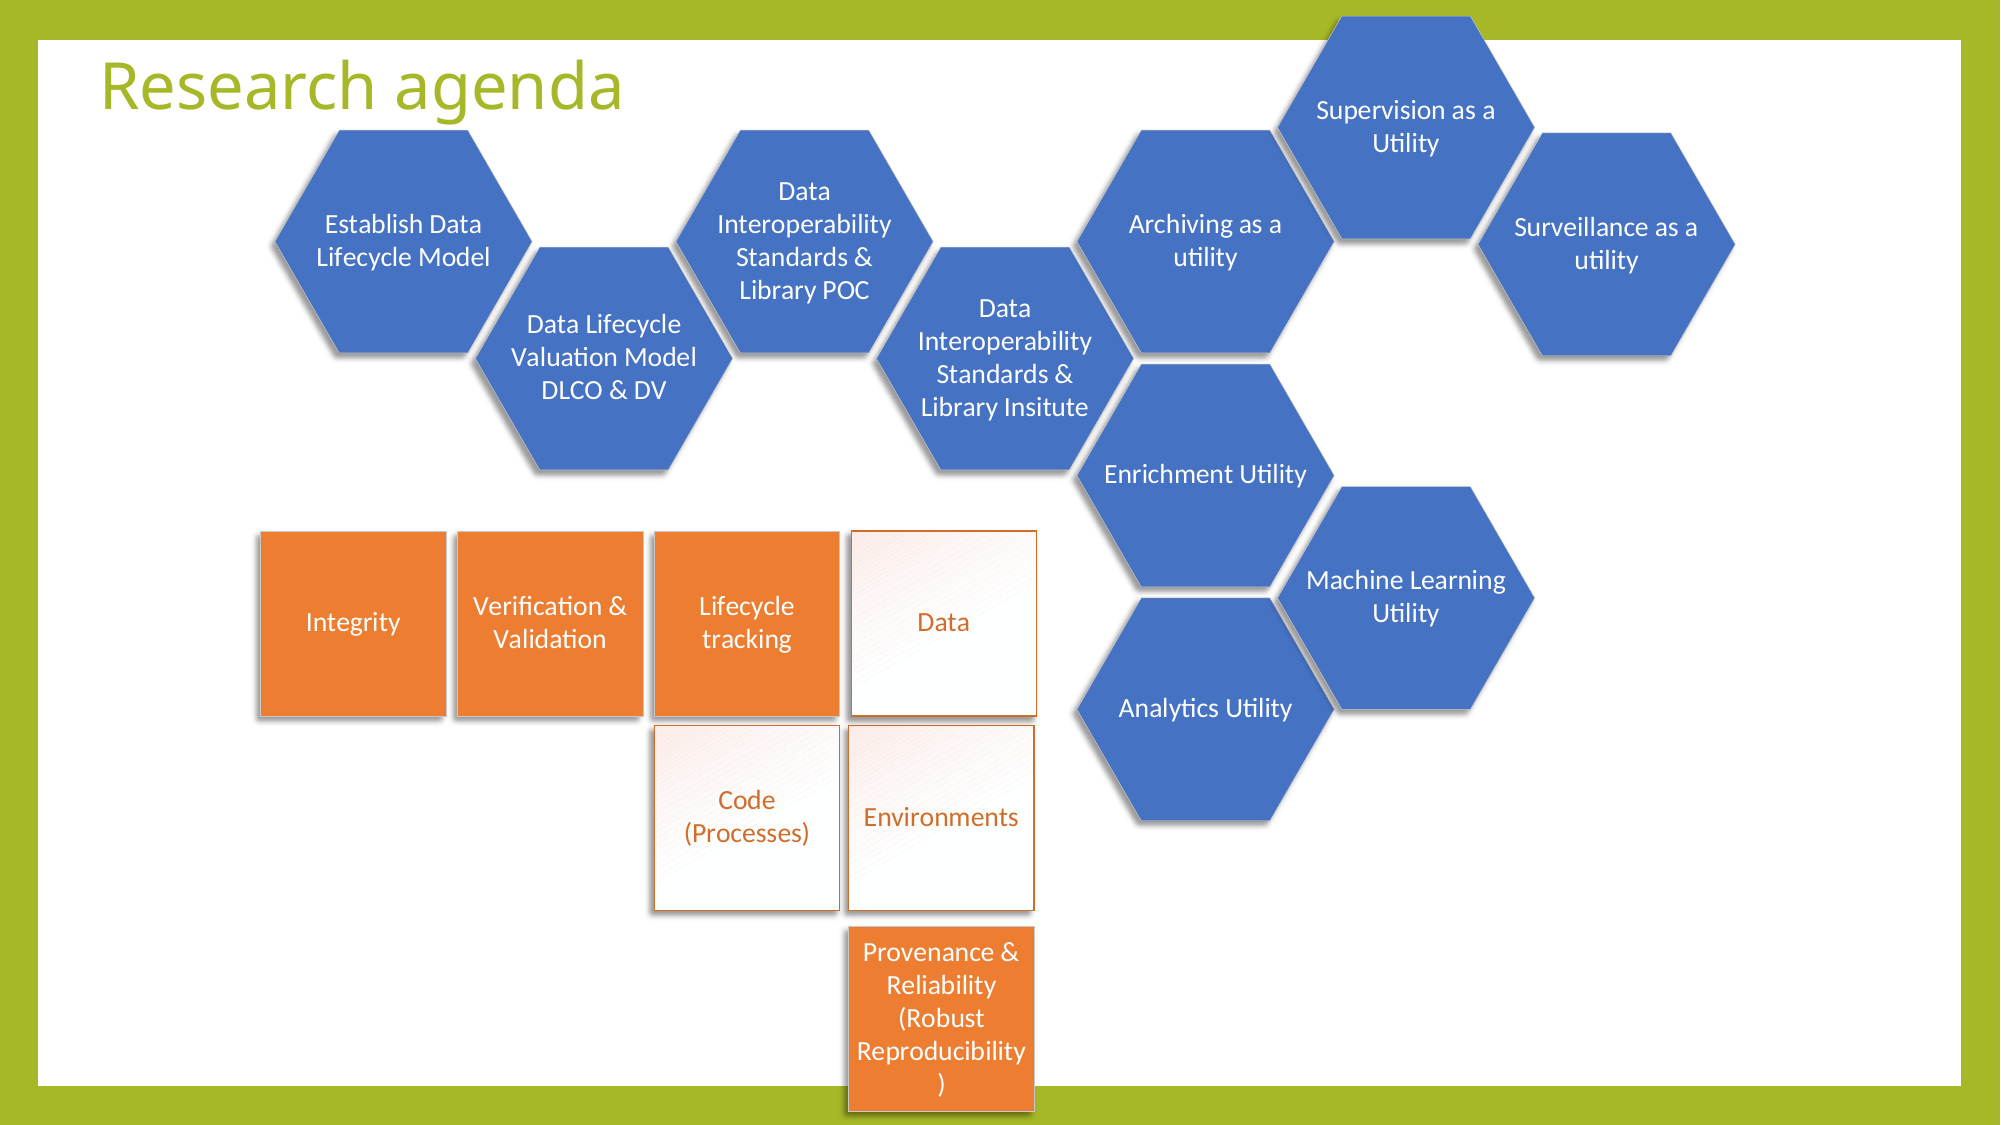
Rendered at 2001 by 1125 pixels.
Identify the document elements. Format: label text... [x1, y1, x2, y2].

title Research agenda [84, 45, 246, 131]
picture [246, 9, 1741, 1125]
